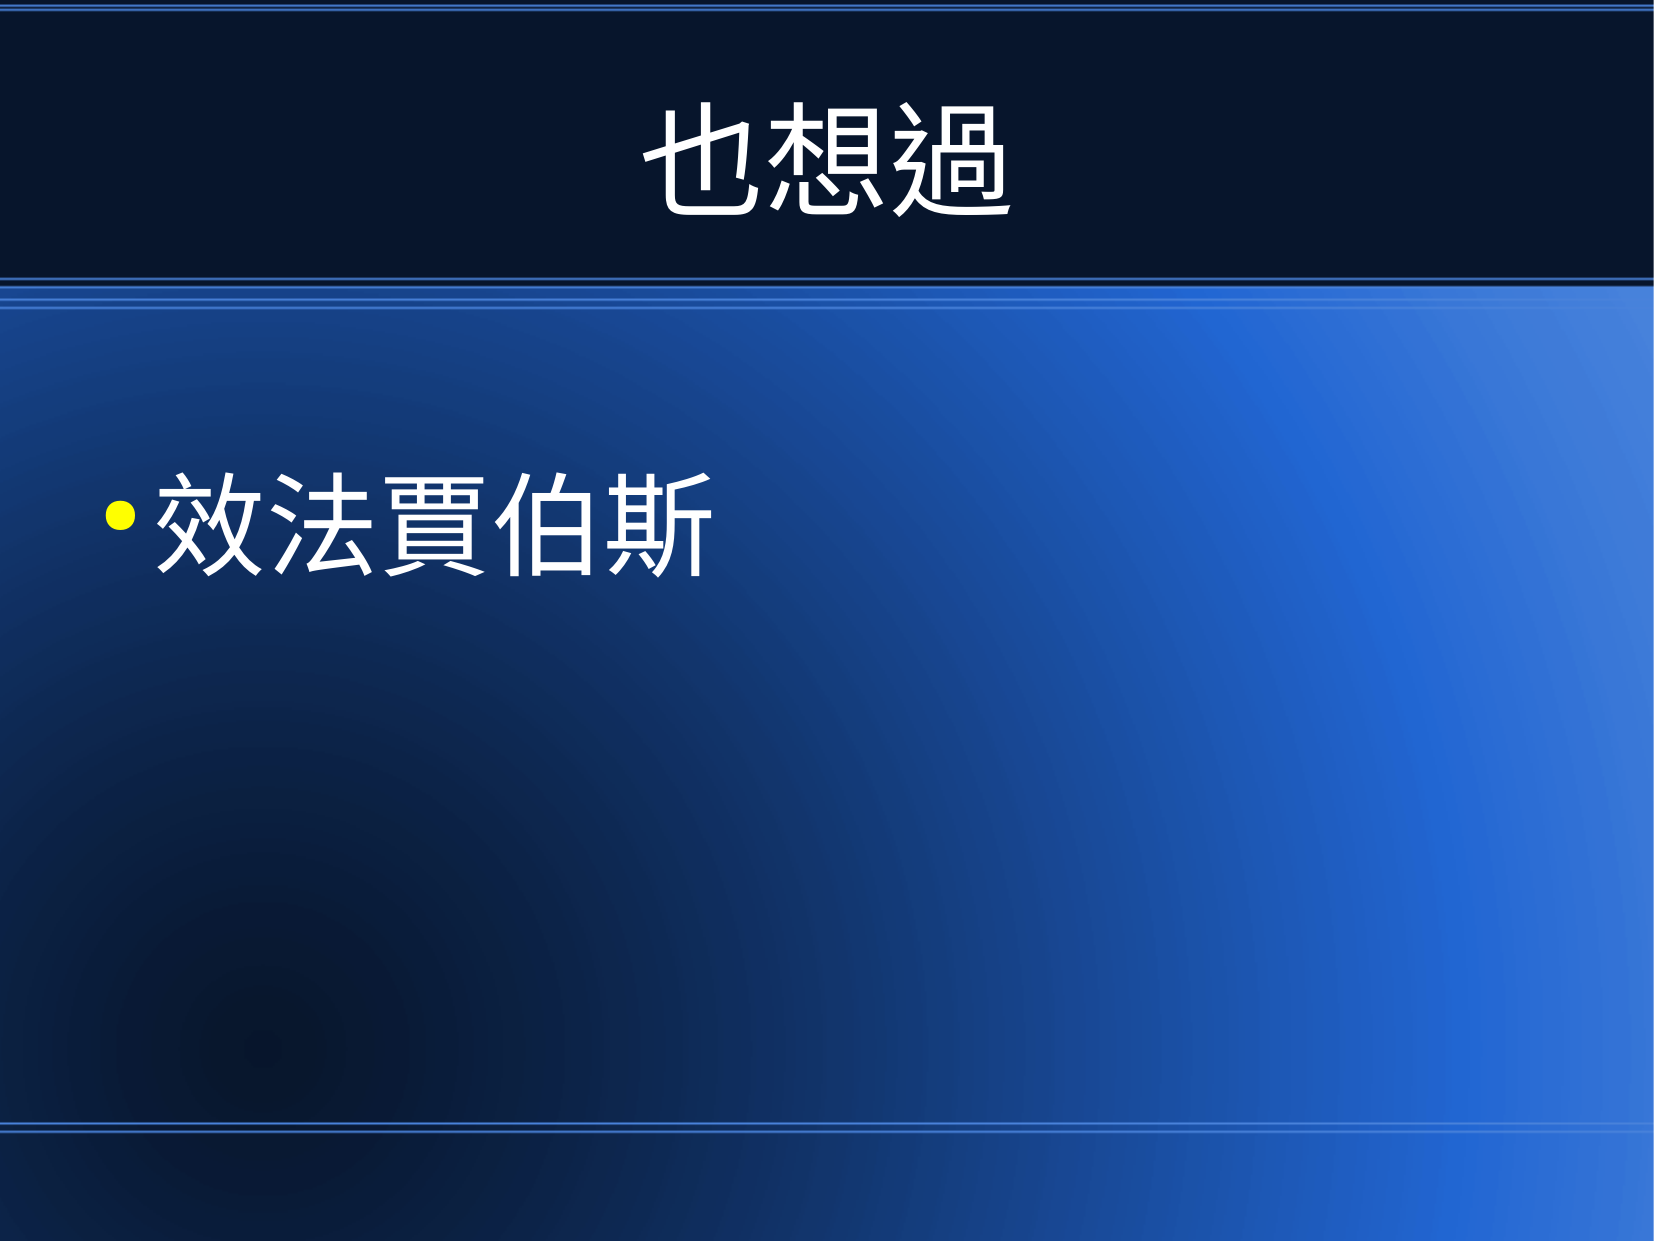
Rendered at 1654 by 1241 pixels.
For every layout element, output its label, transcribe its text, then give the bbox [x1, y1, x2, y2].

title 也想過 [82, 49, 1571, 257]
list 效法賈伯斯 [82, 355, 1571, 1241]
picture [0, 0, 1654, 1241]
